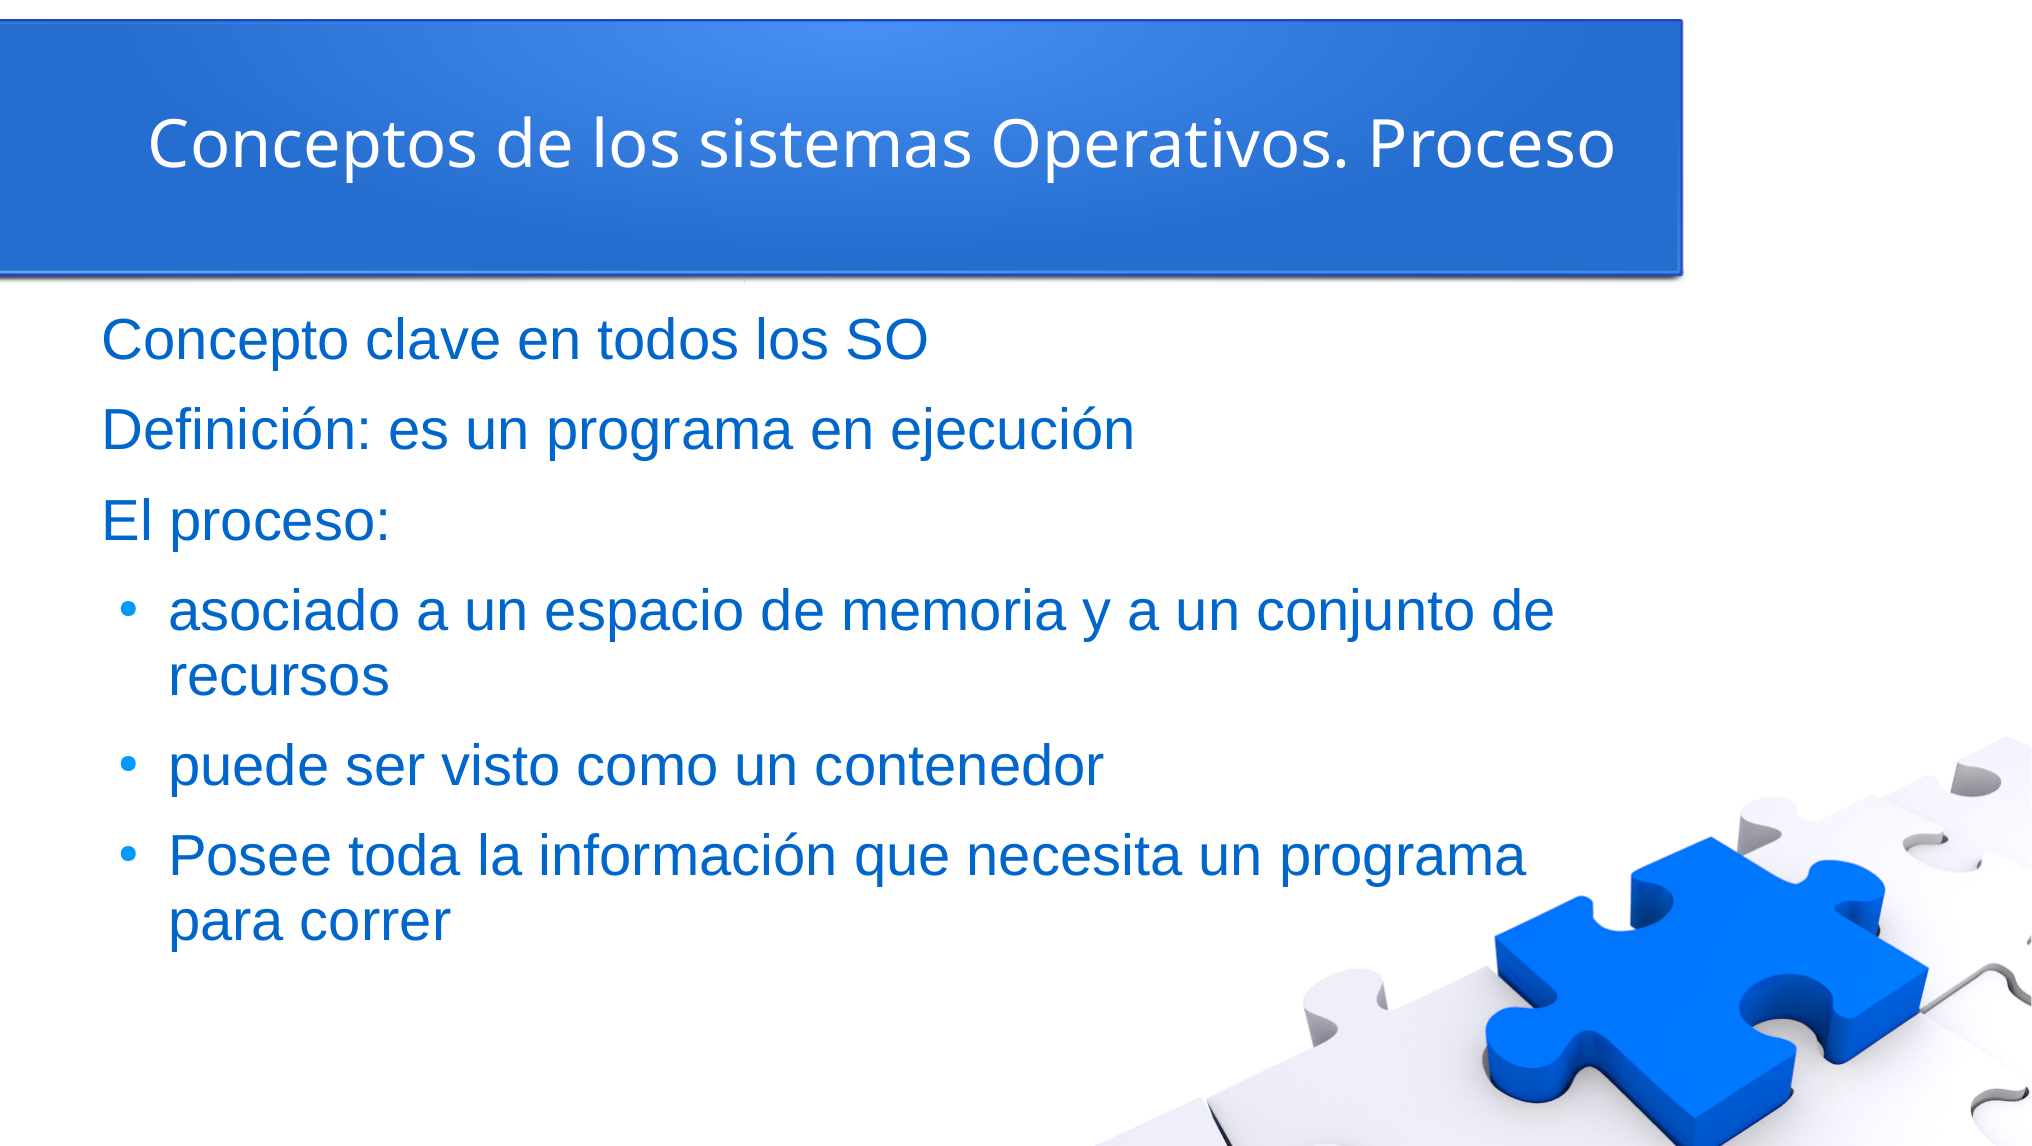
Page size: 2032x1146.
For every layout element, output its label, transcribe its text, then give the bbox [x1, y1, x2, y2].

picture [1071, 605, 2032, 1146]
list Concepto clave en todos los SO Definición: es un programa en ejecución El proceso: asociado a un espacio de memoria y a un conjunto de recursos puede ser visto como un contenedor Posee toda la información que necesita un programa para correr [101, 307, 1619, 957]
title Conceptos de los sistemas Operativos. Proceso [101, 45, 1666, 237]
picture [0, 19, 1689, 284]
